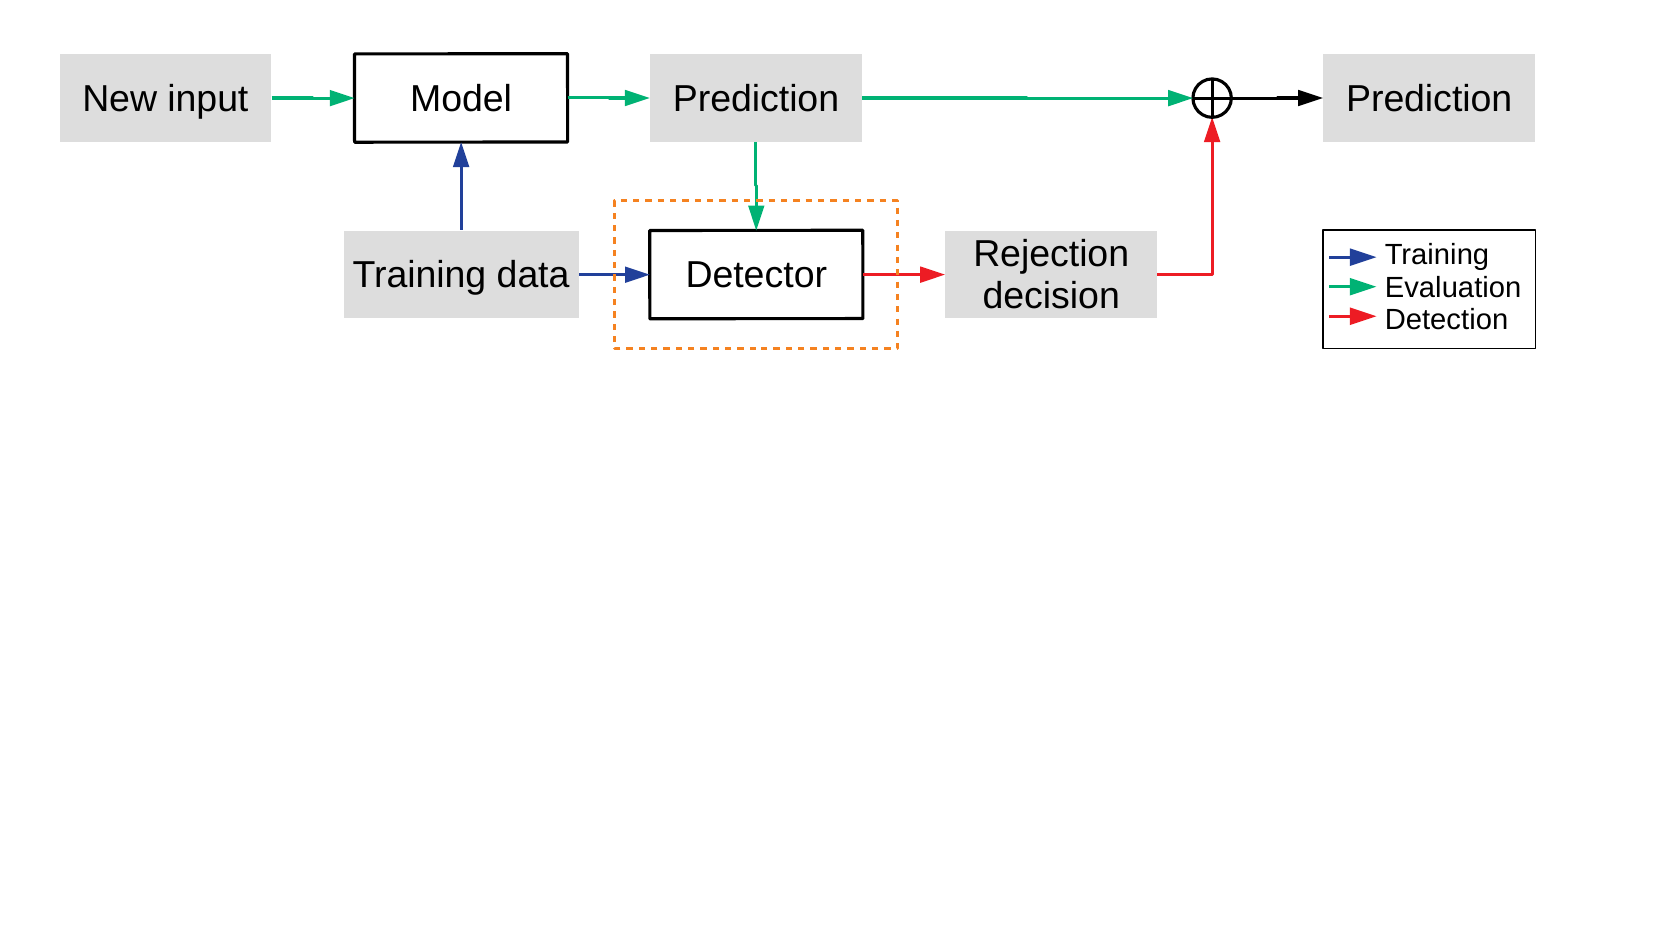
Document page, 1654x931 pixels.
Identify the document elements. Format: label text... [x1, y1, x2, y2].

text_box Rejection decision [944, 230, 1158, 319]
text_box New input [59, 53, 272, 143]
text_box [1193, 78, 1232, 118]
text_box Prediction [649, 53, 863, 143]
text_box Training data [343, 230, 580, 319]
text_box Model [354, 53, 568, 143]
text_box Detector [649, 230, 863, 319]
text_box Training Evaluation Detection [1536, 230, 1548, 349]
text_box Prediction [1322, 53, 1536, 143]
text_box Training Evaluation Detection [1370, 231, 1535, 348]
